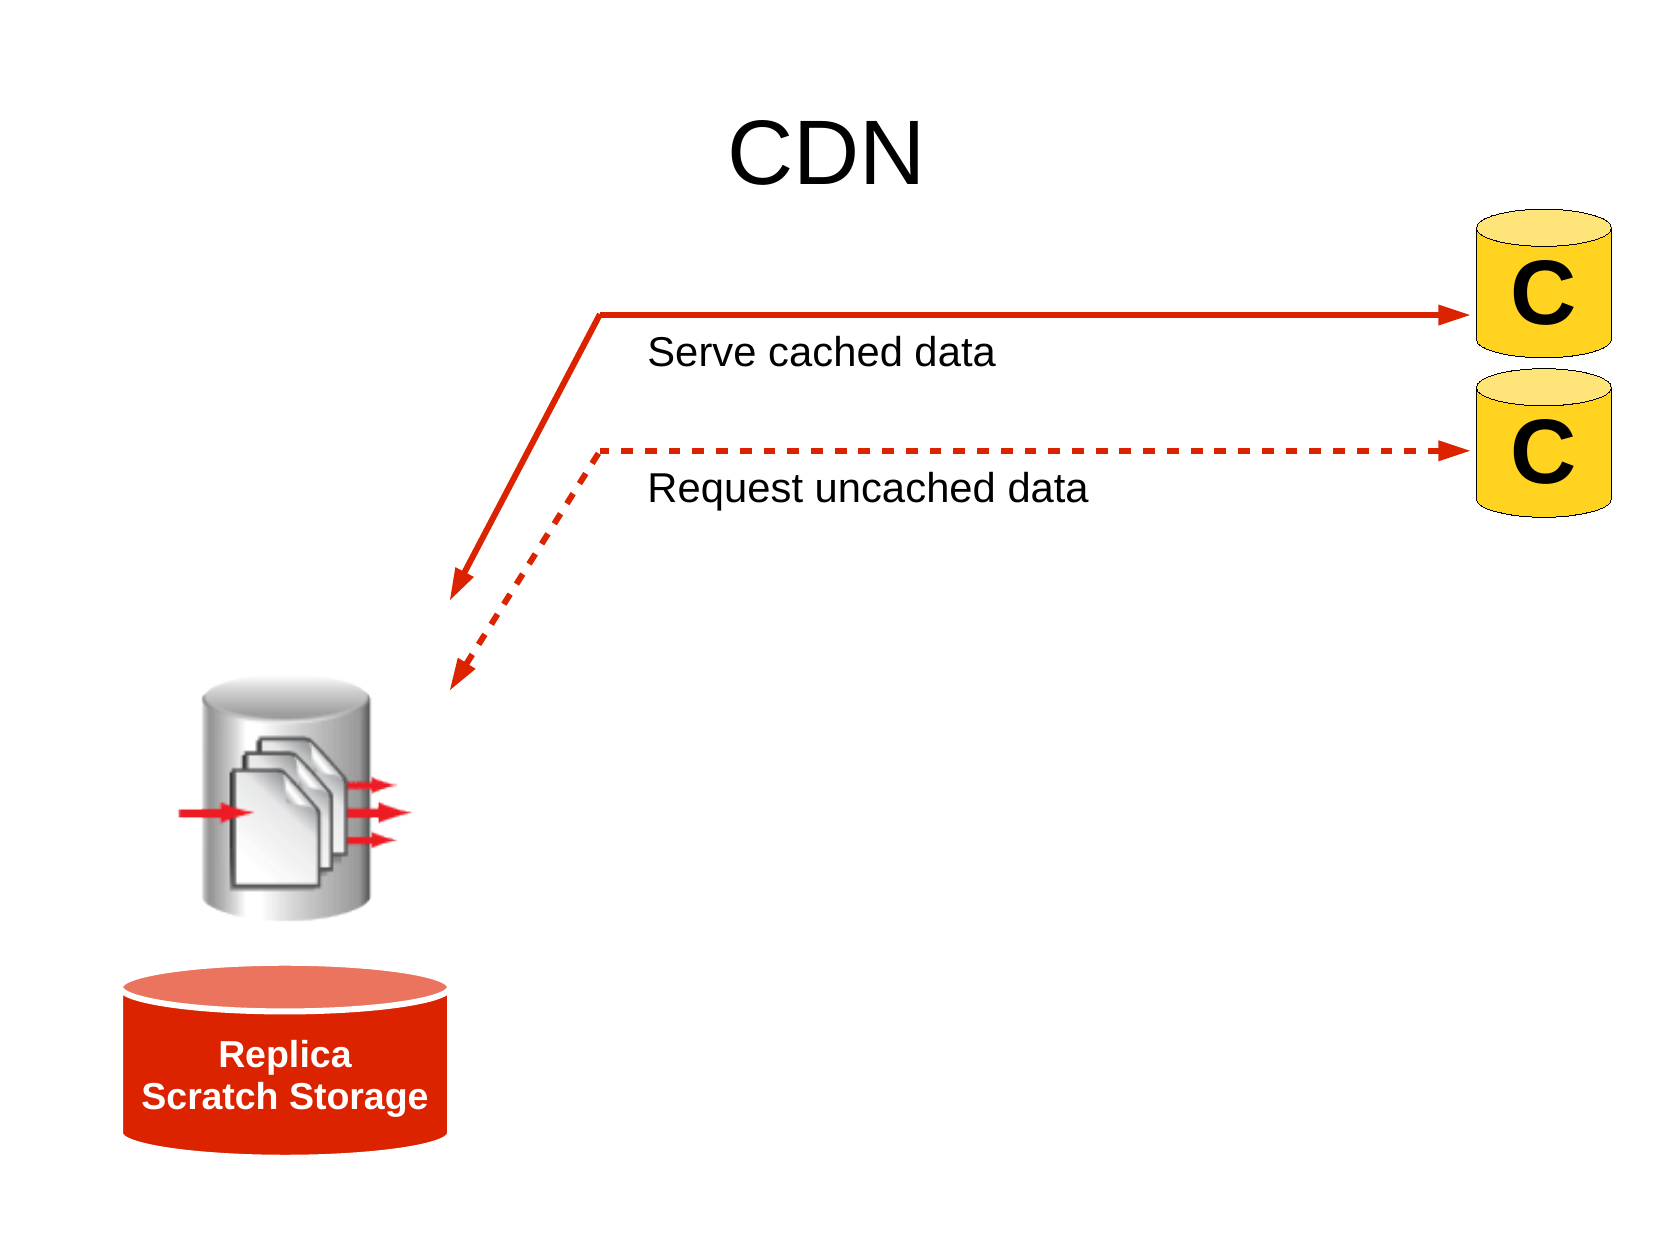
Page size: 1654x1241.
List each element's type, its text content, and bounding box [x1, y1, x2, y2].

title CDN [82, 49, 1571, 257]
text_box Request uncached data [597, 457, 1471, 519]
text_box X [1476, 368, 1612, 406]
text_box [120, 1126, 451, 1158]
text_box Serve cached data [597, 321, 1558, 383]
text_box Y [1476, 209, 1612, 247]
text_box Republish /foo/bar [120, 962, 451, 1012]
picture [168, 676, 424, 924]
text_box Replica Scratch Storage [120, 1026, 451, 1126]
text_box C [1476, 389, 1612, 518]
text_box [120, 988, 451, 1026]
text_box C [1476, 229, 1612, 358]
